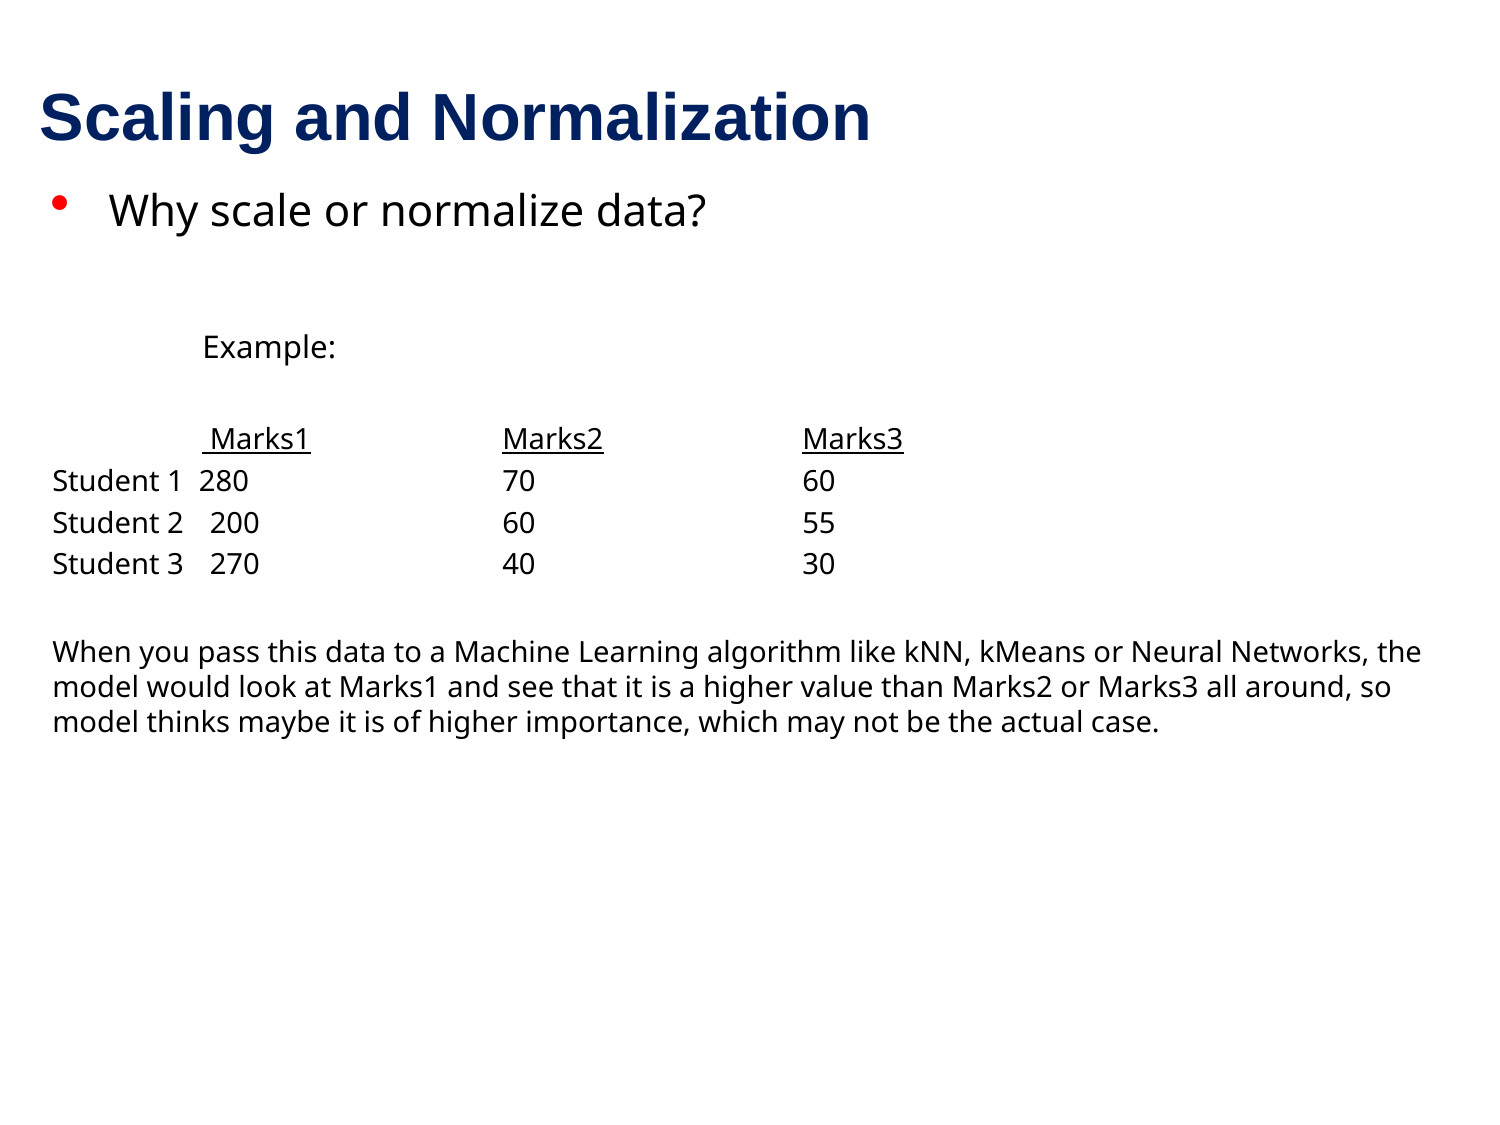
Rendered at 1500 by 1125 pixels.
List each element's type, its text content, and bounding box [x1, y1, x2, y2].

list Why scale or normalize data? Example: Marks1 Marks2 Marks3 Student 1 280 70 60 Student 2 200 60 55 Student 3 270 40 30 When you pass this data to a Machine Learning algorithm like kNN, kMeans or Neural Networks, the model would look at Marks1 and see that it is a higher value than Marks2 or Marks3 all around, so model thinks maybe it is of higher importance, which may not be the actual case. [37, 174, 1447, 1087]
title Scaling and Normalization [24, 24, 1096, 162]
